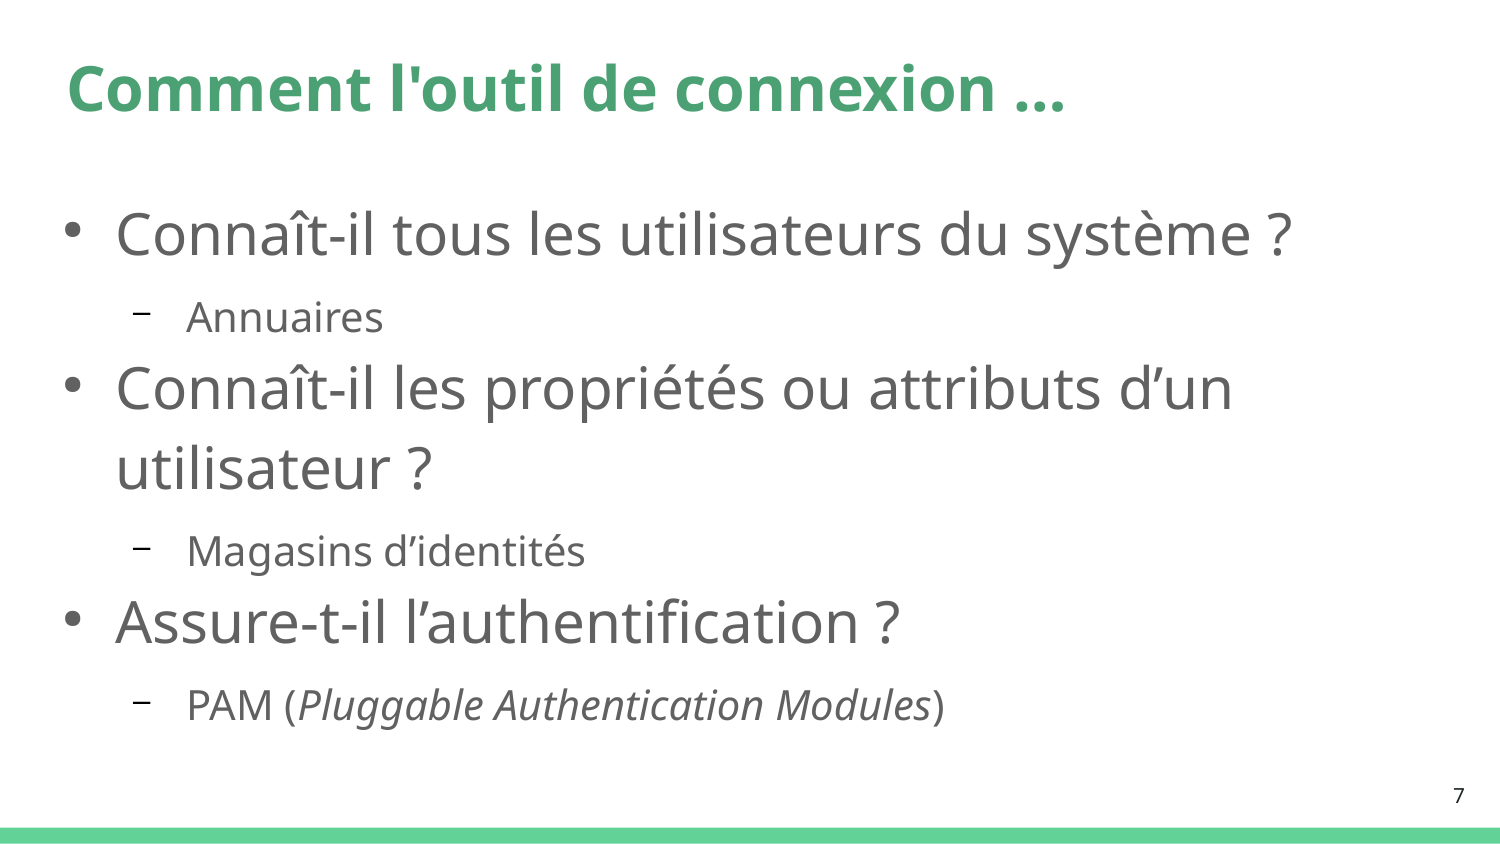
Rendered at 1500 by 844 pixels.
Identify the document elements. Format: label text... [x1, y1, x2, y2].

slide_number <numéro> [1389, 764, 1480, 830]
title Comment l'outil de connexion … [51, 23, 1449, 117]
list Connaît-il tous les utilisateurs du système ? Annuaires Connaît-il les propriétés ou attributs d’un utilisateur ? Magasins d’identités Assure-t-il l’authentification ? PAM (Pluggable Authentication Modules) [29, 171, 1430, 818]
